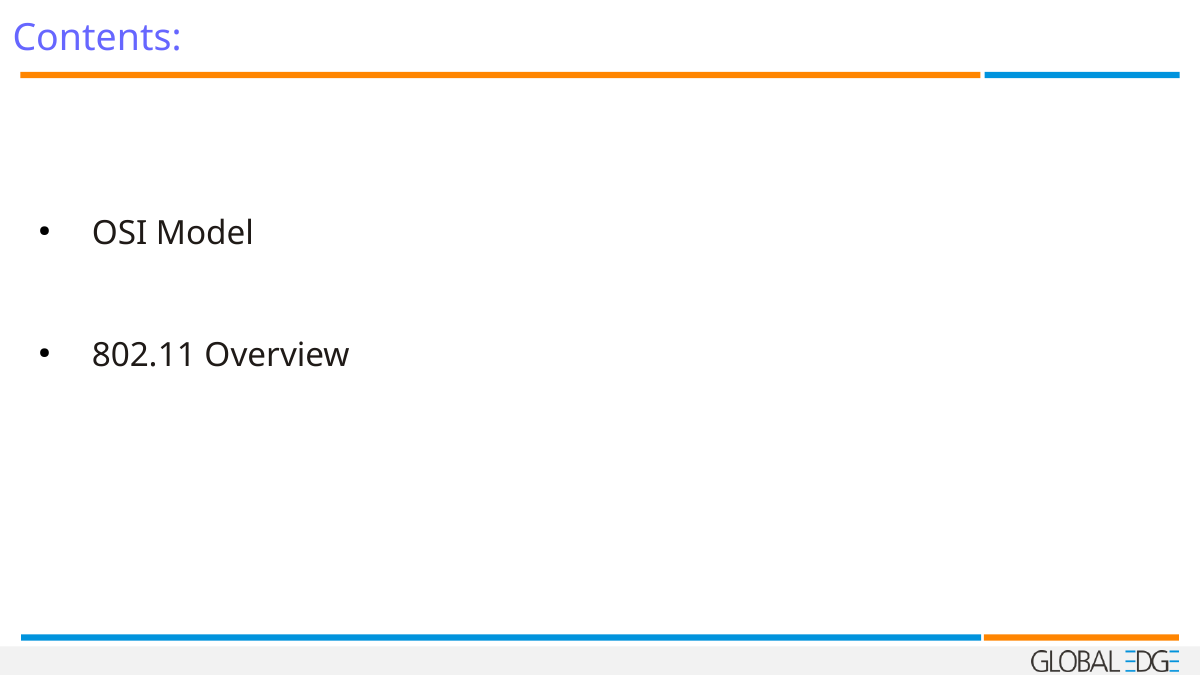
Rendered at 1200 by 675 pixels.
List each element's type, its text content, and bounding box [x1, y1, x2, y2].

picture [1031, 650, 1179, 672]
title Contents: [12, 9, 1088, 63]
list OSI Model 802.11 Overview [21, 86, 591, 627]
